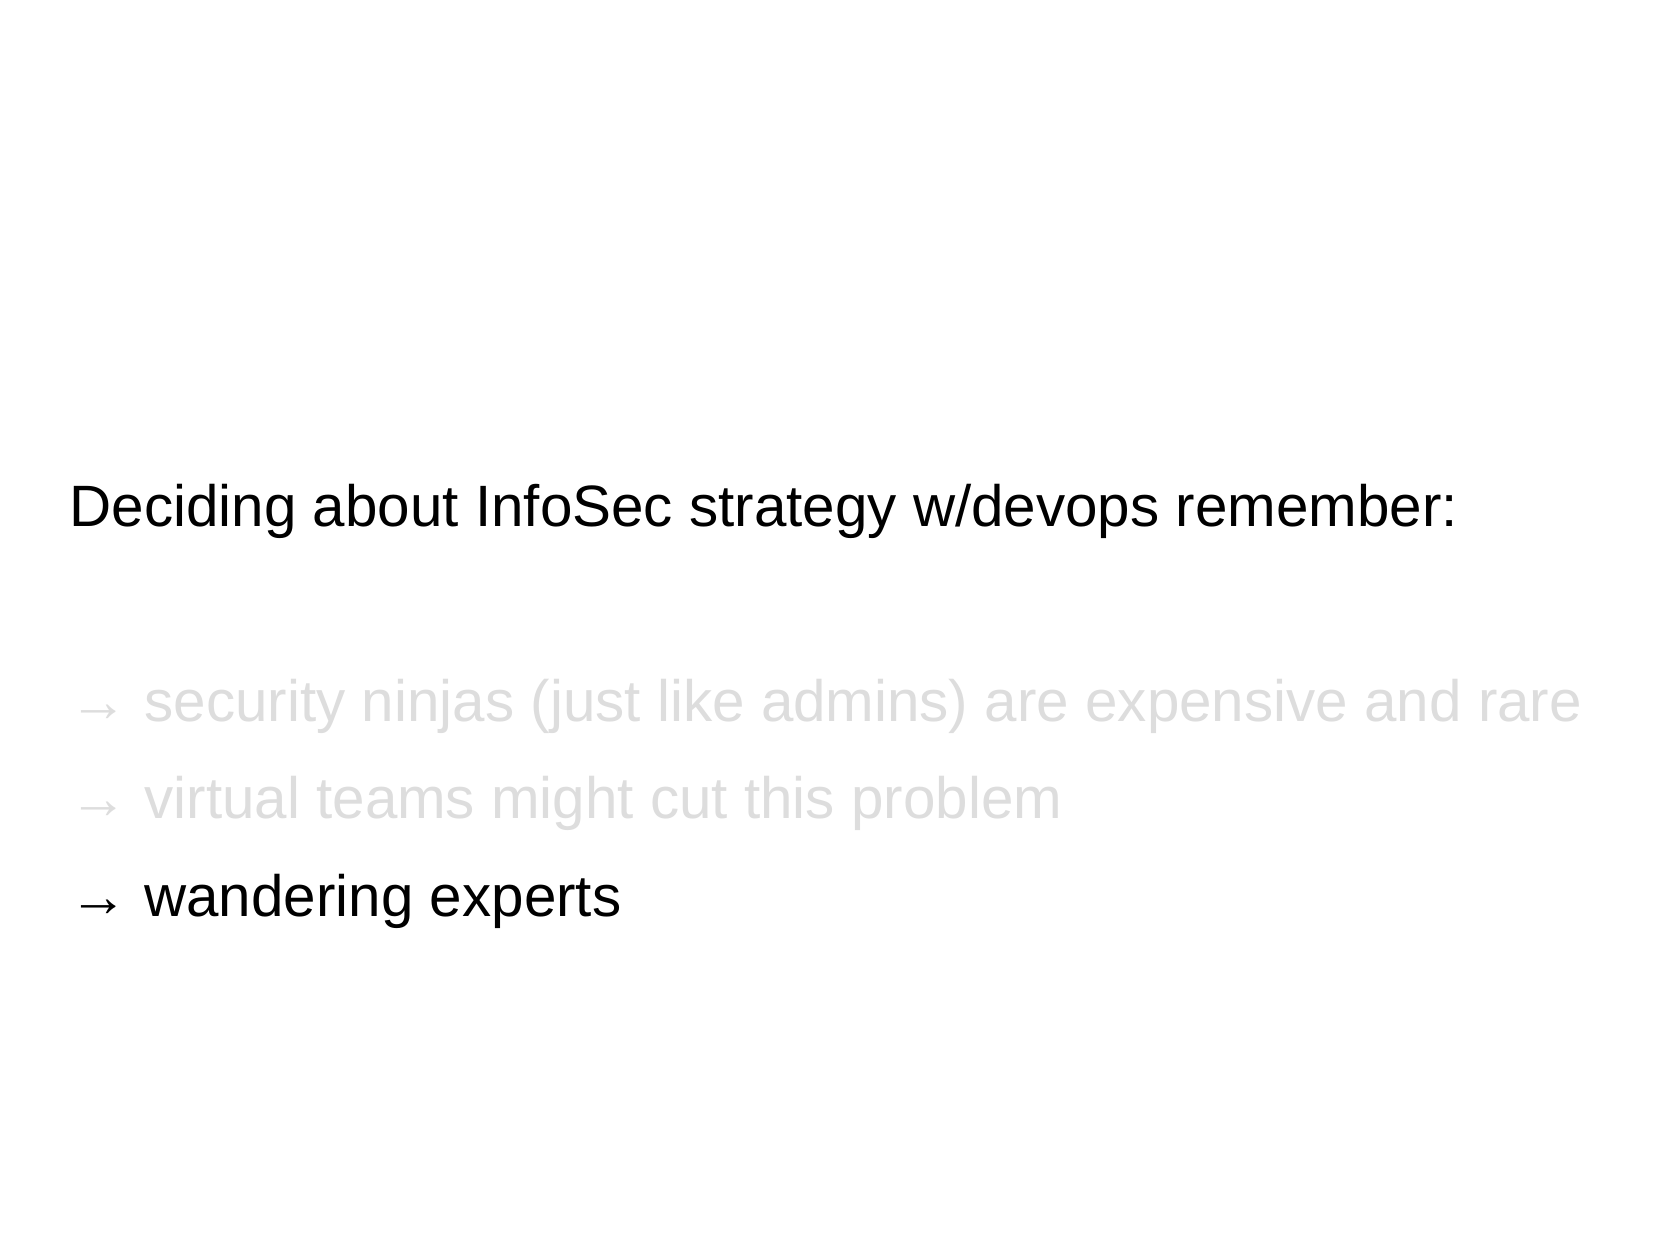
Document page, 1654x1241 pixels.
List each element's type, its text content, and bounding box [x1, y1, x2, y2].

text_box Deciding about InfoSec strategy w/devops remember: → security ninjas (just like admins) are expensive and rare → virtual teams might cut this problem → wandering experts [55, 433, 1599, 904]
